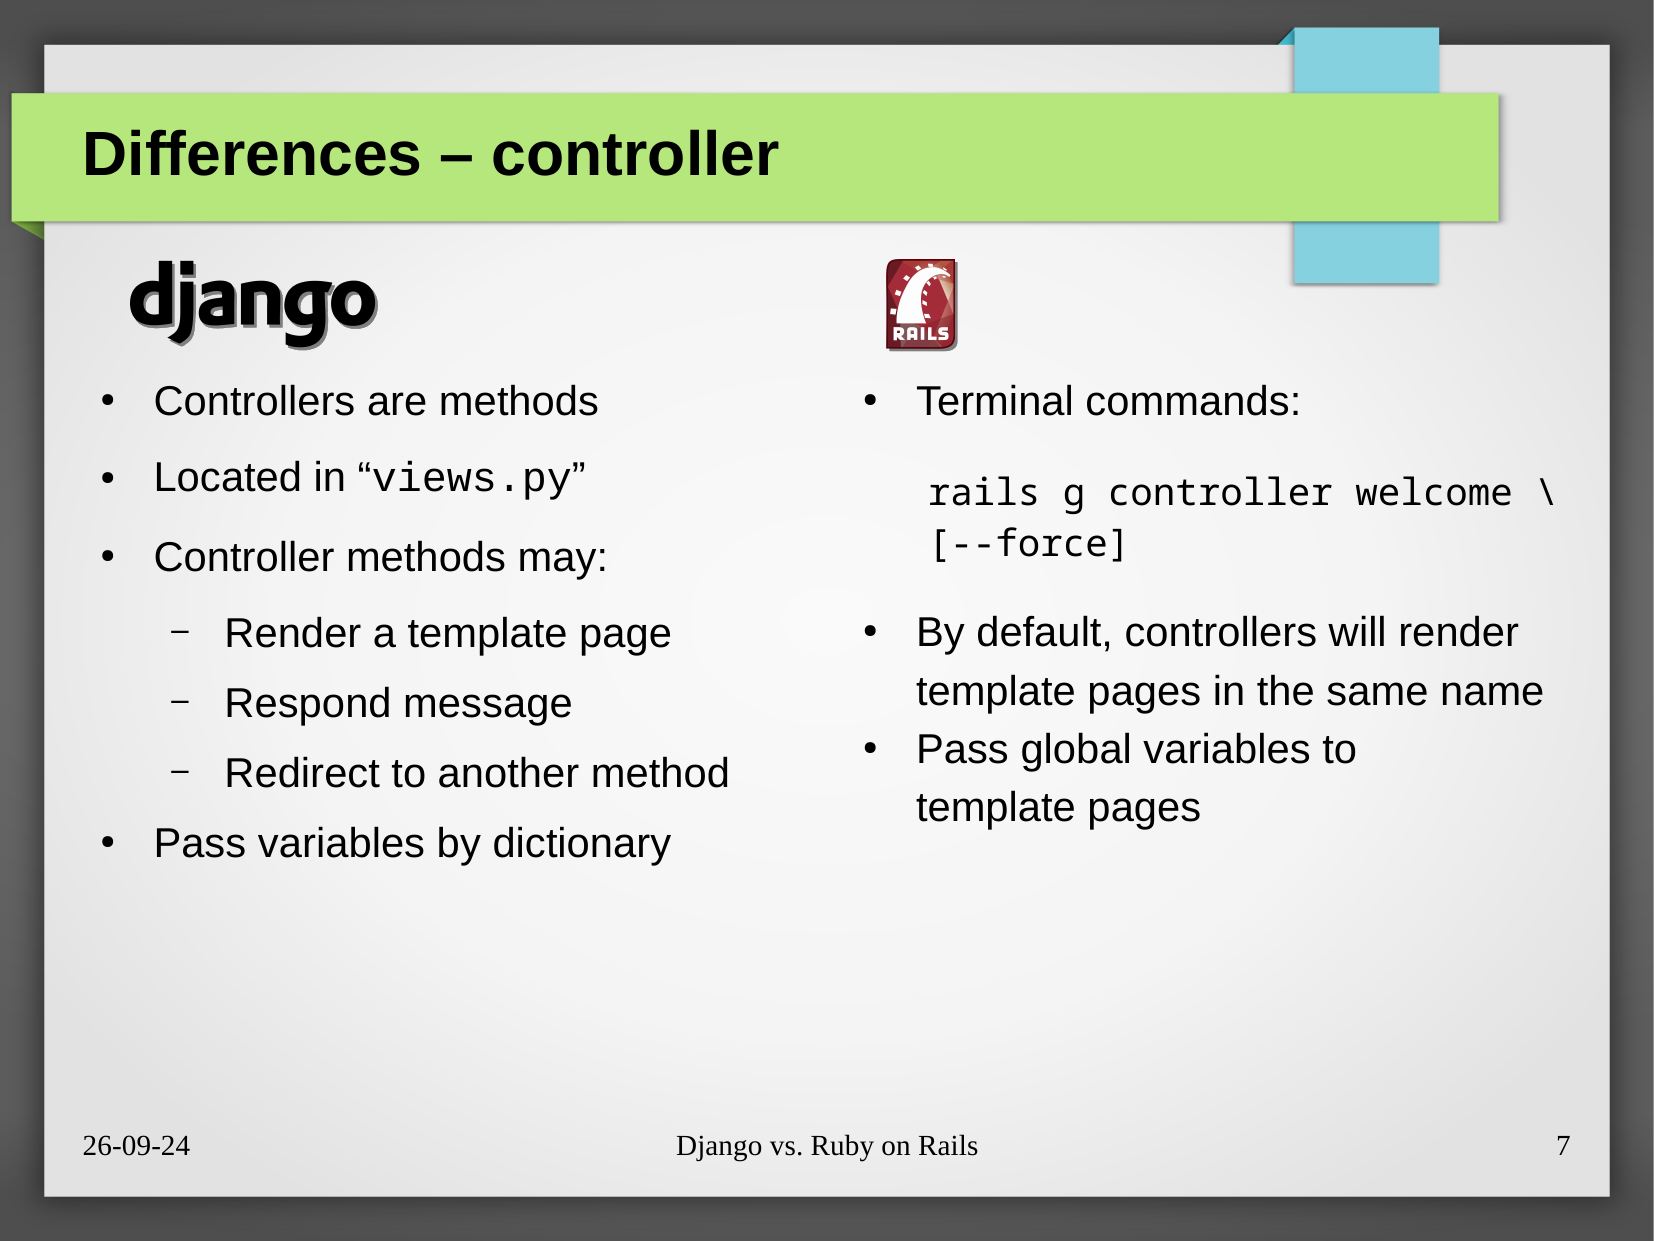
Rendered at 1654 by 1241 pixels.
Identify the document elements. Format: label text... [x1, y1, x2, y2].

picture [0, 0, 1654, 1241]
title Differences – controller [82, 94, 1264, 213]
list Terminal commands: rails g controller welcome \ [--force] By default, controllers will render template pages in the same name Pass global variables to template pages [845, 377, 1572, 1098]
list Controllers are methods Located in “views.py” Controller methods may: Render a template page Respond message Redirect to another method Pass variables by dictionary [82, 377, 809, 1098]
